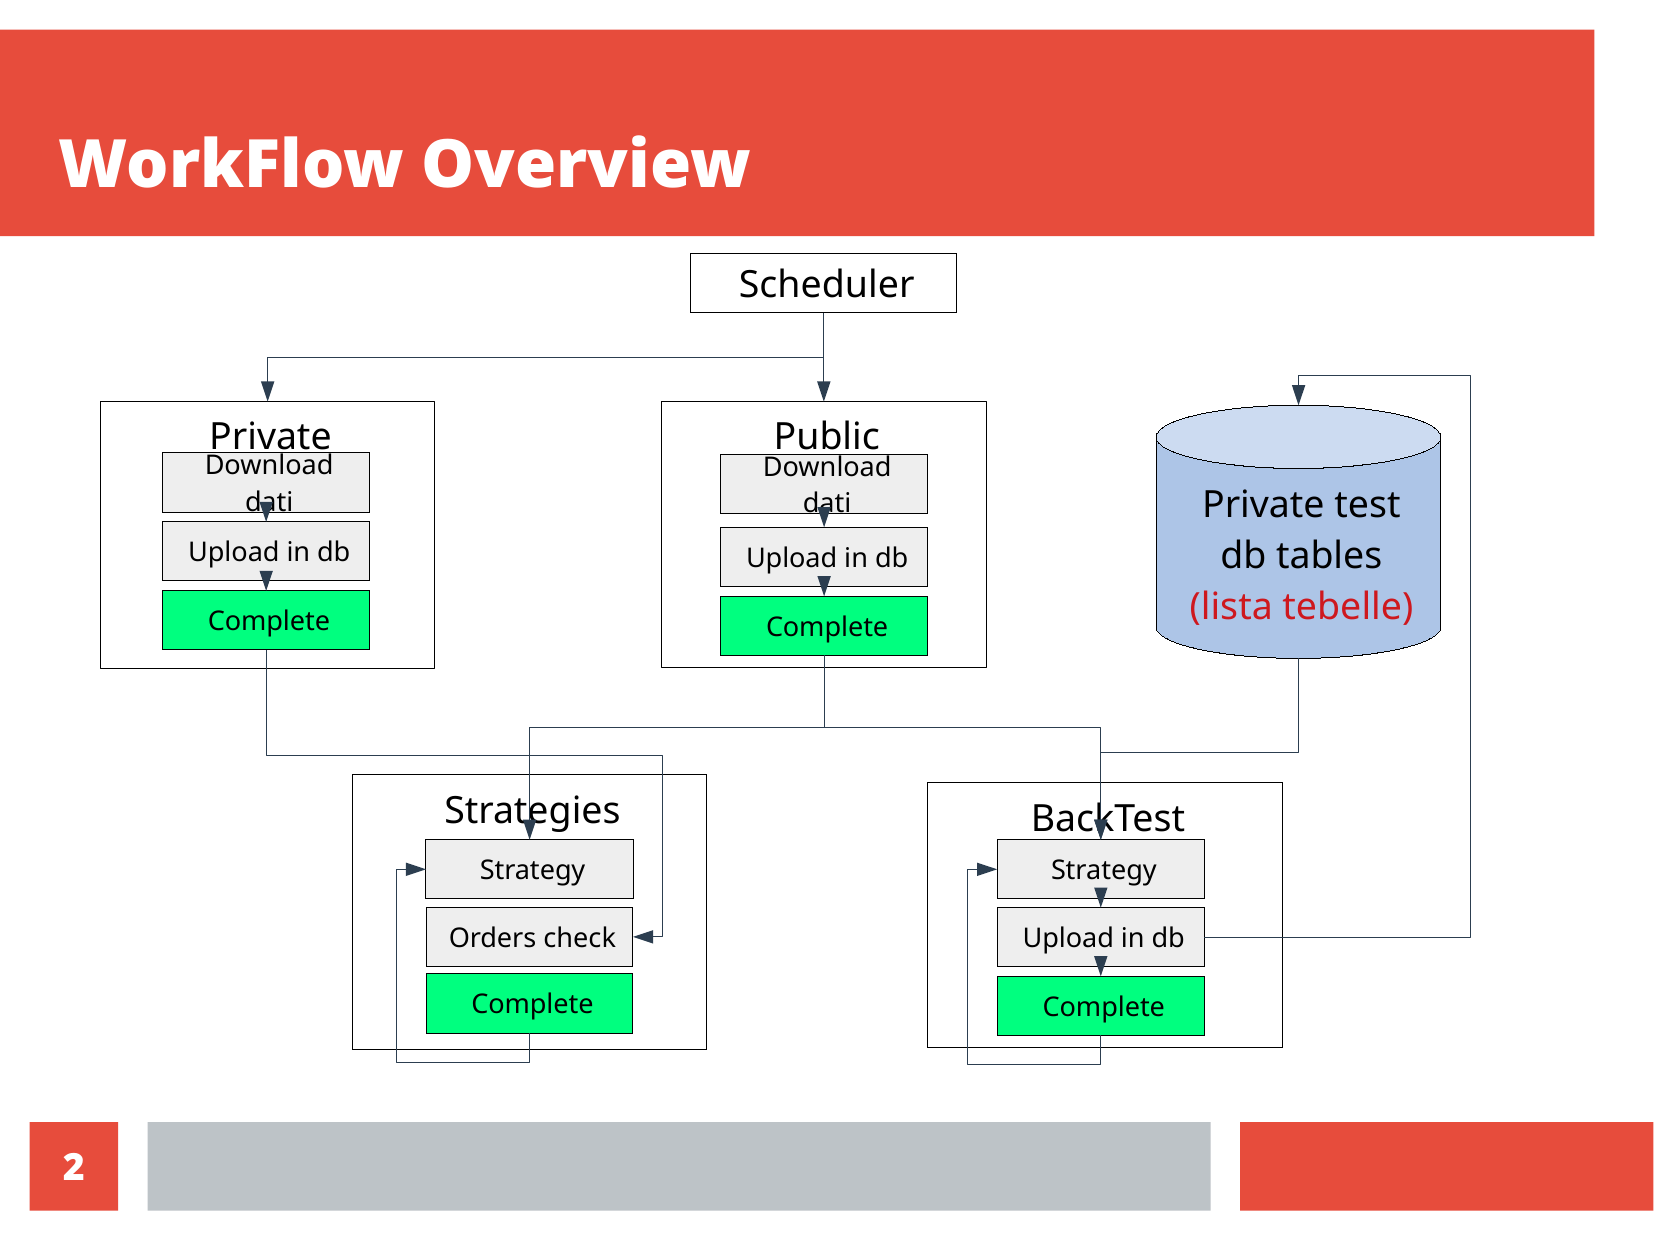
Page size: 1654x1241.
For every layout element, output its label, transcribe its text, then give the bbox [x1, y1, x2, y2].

title WorkFlow Overview [59, 59, 1595, 207]
text_box Download dati [162, 452, 370, 513]
text_box Download dati [720, 454, 928, 514]
text_box Public [661, 401, 987, 668]
text_box Strategies [352, 774, 529, 1050]
text_box BackTest Strategies [1101, 782, 1283, 937]
text_box Complete [997, 976, 1205, 1036]
text_box BackTest Strategies [968, 870, 1100, 1048]
text_box Complete [720, 596, 928, 656]
text_box Private [100, 401, 435, 669]
text_box Complete [426, 973, 633, 1034]
text_box Strategies [397, 774, 707, 1050]
text_box Orders check [426, 907, 633, 967]
text_box Strategy [997, 839, 1205, 899]
text_box Scheduler [690, 253, 957, 313]
text_box Complete [162, 590, 370, 650]
text_box Upload in db [720, 527, 928, 587]
text_box Upload in db [162, 521, 370, 581]
text_box BackTest Strategies [1101, 938, 1283, 1048]
text_box Private test db tables (lista tebelle) [1156, 441, 1441, 659]
text_box Strategy [425, 839, 634, 899]
text_box BackTest Strategies [927, 782, 1100, 1048]
text_box Upload in db [997, 907, 1205, 967]
